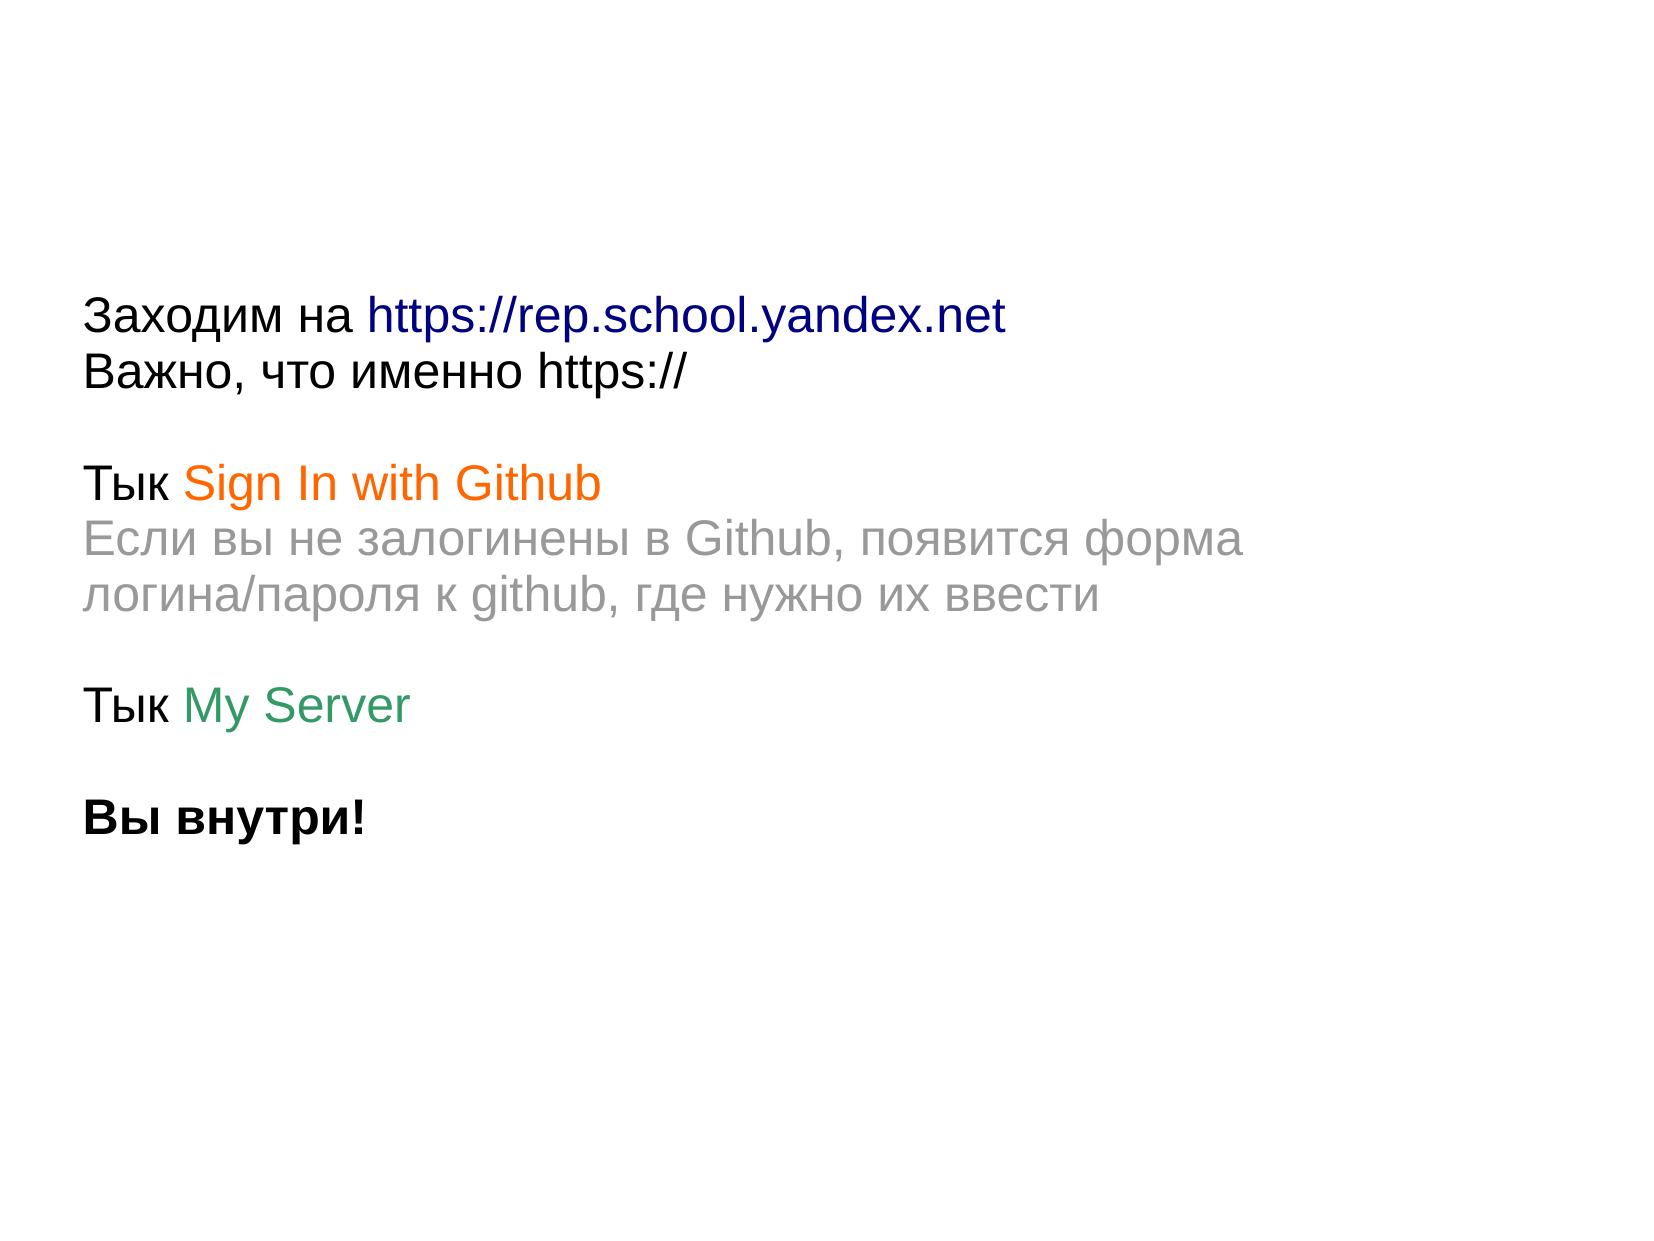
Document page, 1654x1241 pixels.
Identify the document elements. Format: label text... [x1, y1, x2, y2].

subtitle Заходим на https://rep.school.yandex.net Важно, что именно https:// Тык Sign In with Github Если вы не залогинены в Github, появится форма логина/пароля к github, где нужно их ввести Тык My Server Вы внутри! [82, 283, 1571, 1016]
